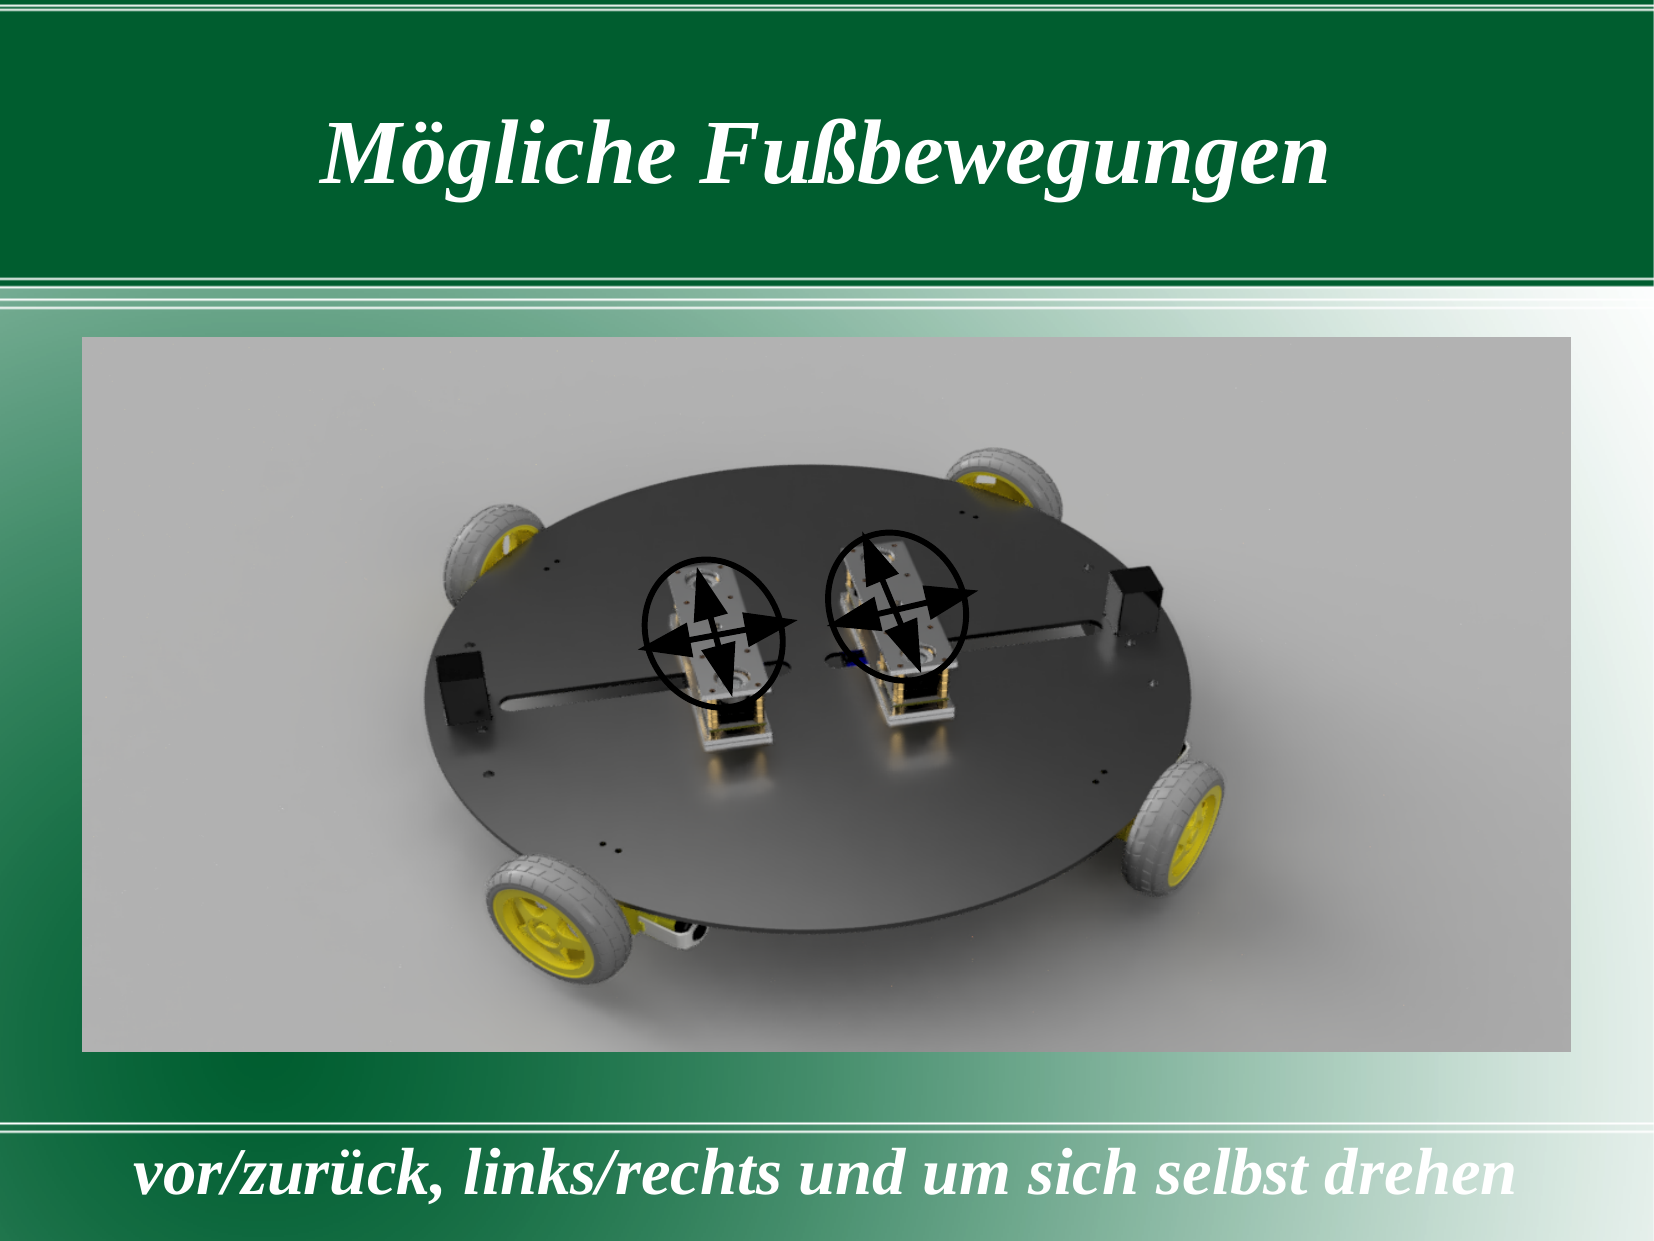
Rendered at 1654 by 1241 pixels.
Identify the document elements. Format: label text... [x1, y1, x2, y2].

picture [0, 0, 1654, 1241]
title vor/zurück, links/rechts und um sich selbst drehen [11, 1068, 1642, 1241]
title Mögliche Fußbewegungen [82, 49, 1571, 257]
